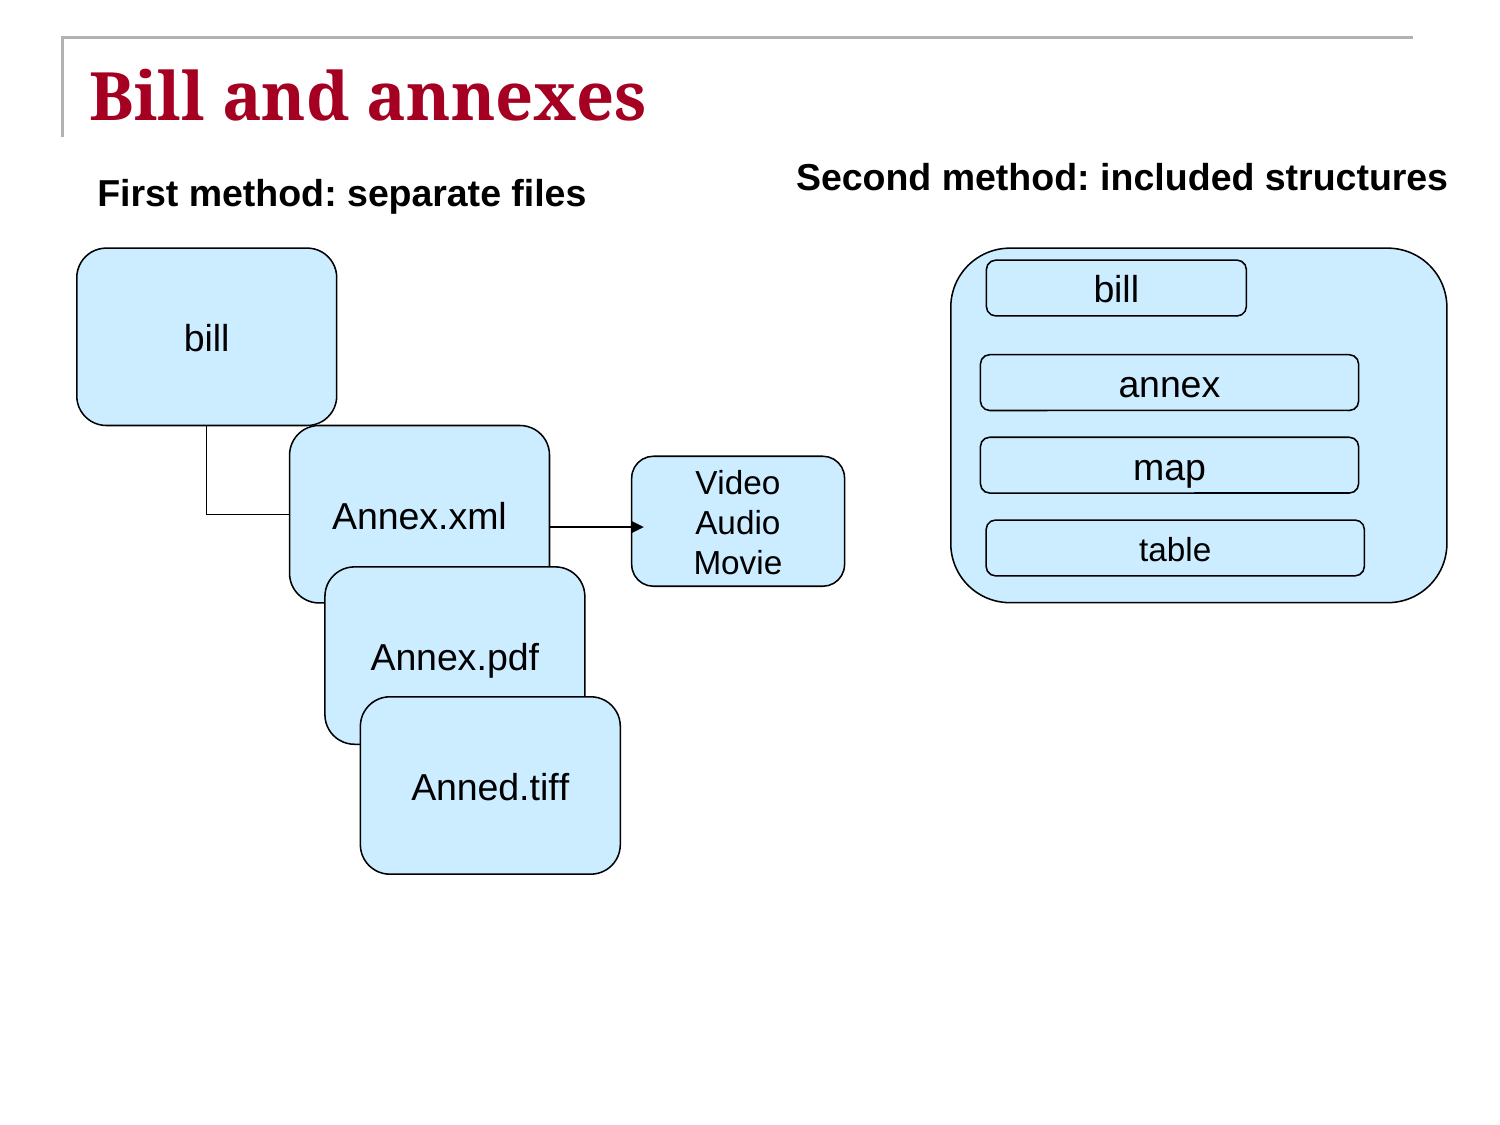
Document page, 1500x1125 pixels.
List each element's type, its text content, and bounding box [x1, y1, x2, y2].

text_box Anned.tiff [360, 696, 621, 875]
text_box Second method: included structures [781, 144, 1464, 206]
text_box bill [76, 248, 337, 426]
text_box First method: separate files [82, 160, 602, 222]
text_box map [980, 437, 1359, 494]
text_box Video Audio Movie [631, 456, 845, 587]
title Bill and annexes [75, 45, 1471, 233]
text_box Annex.pdf [324, 566, 585, 745]
text_box annex [980, 354, 1359, 411]
text_box [950, 248, 1447, 603]
text_box Annex.xml [289, 425, 550, 603]
text_box table [986, 520, 1365, 576]
text_box bill [986, 260, 1247, 316]
